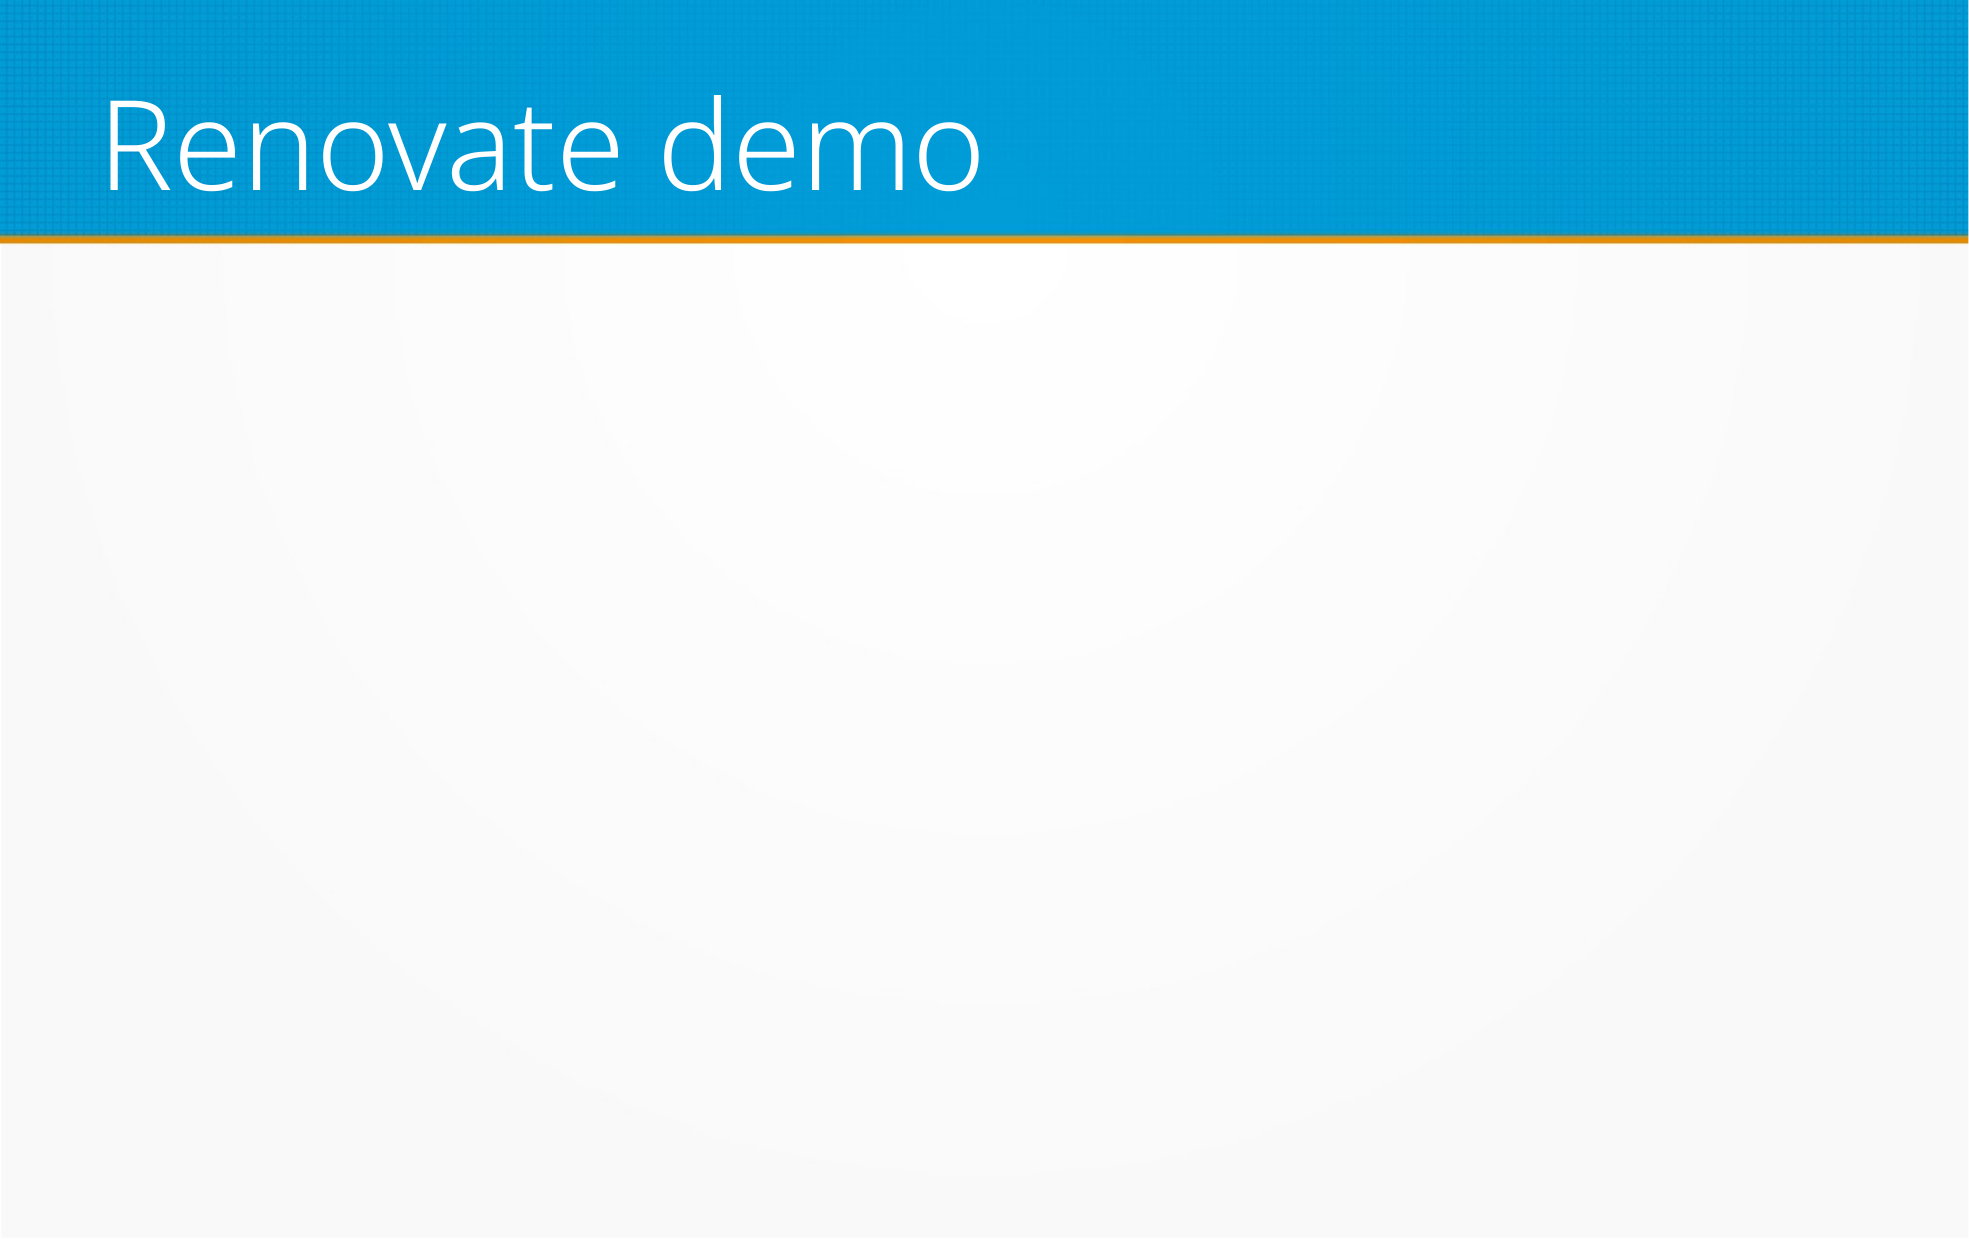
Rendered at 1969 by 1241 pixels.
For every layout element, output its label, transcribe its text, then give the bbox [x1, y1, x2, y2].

title Renovate demo [98, 19, 1870, 227]
picture [0, 233, 1969, 1241]
